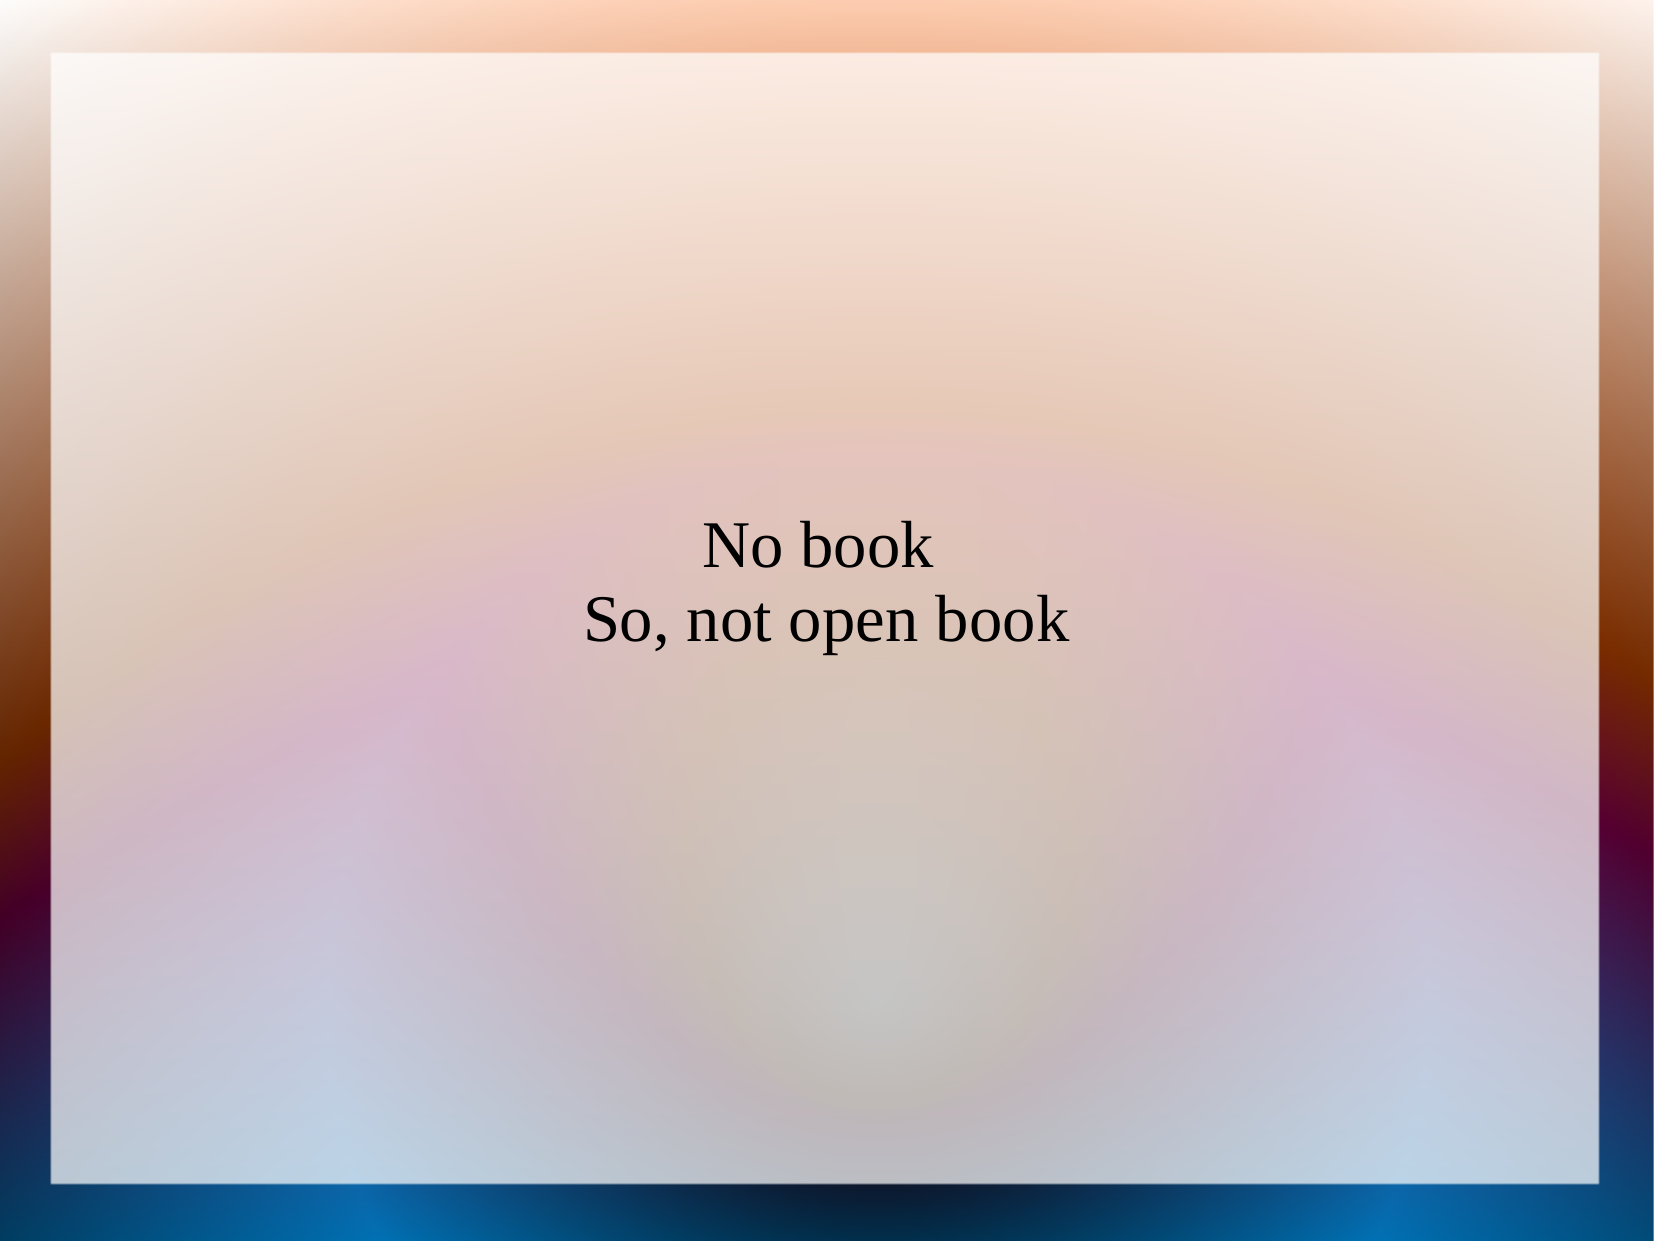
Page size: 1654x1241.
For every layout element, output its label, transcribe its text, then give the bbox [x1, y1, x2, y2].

subtitle No book So, not open book [82, 55, 1571, 1109]
picture [0, 0, 1654, 1241]
